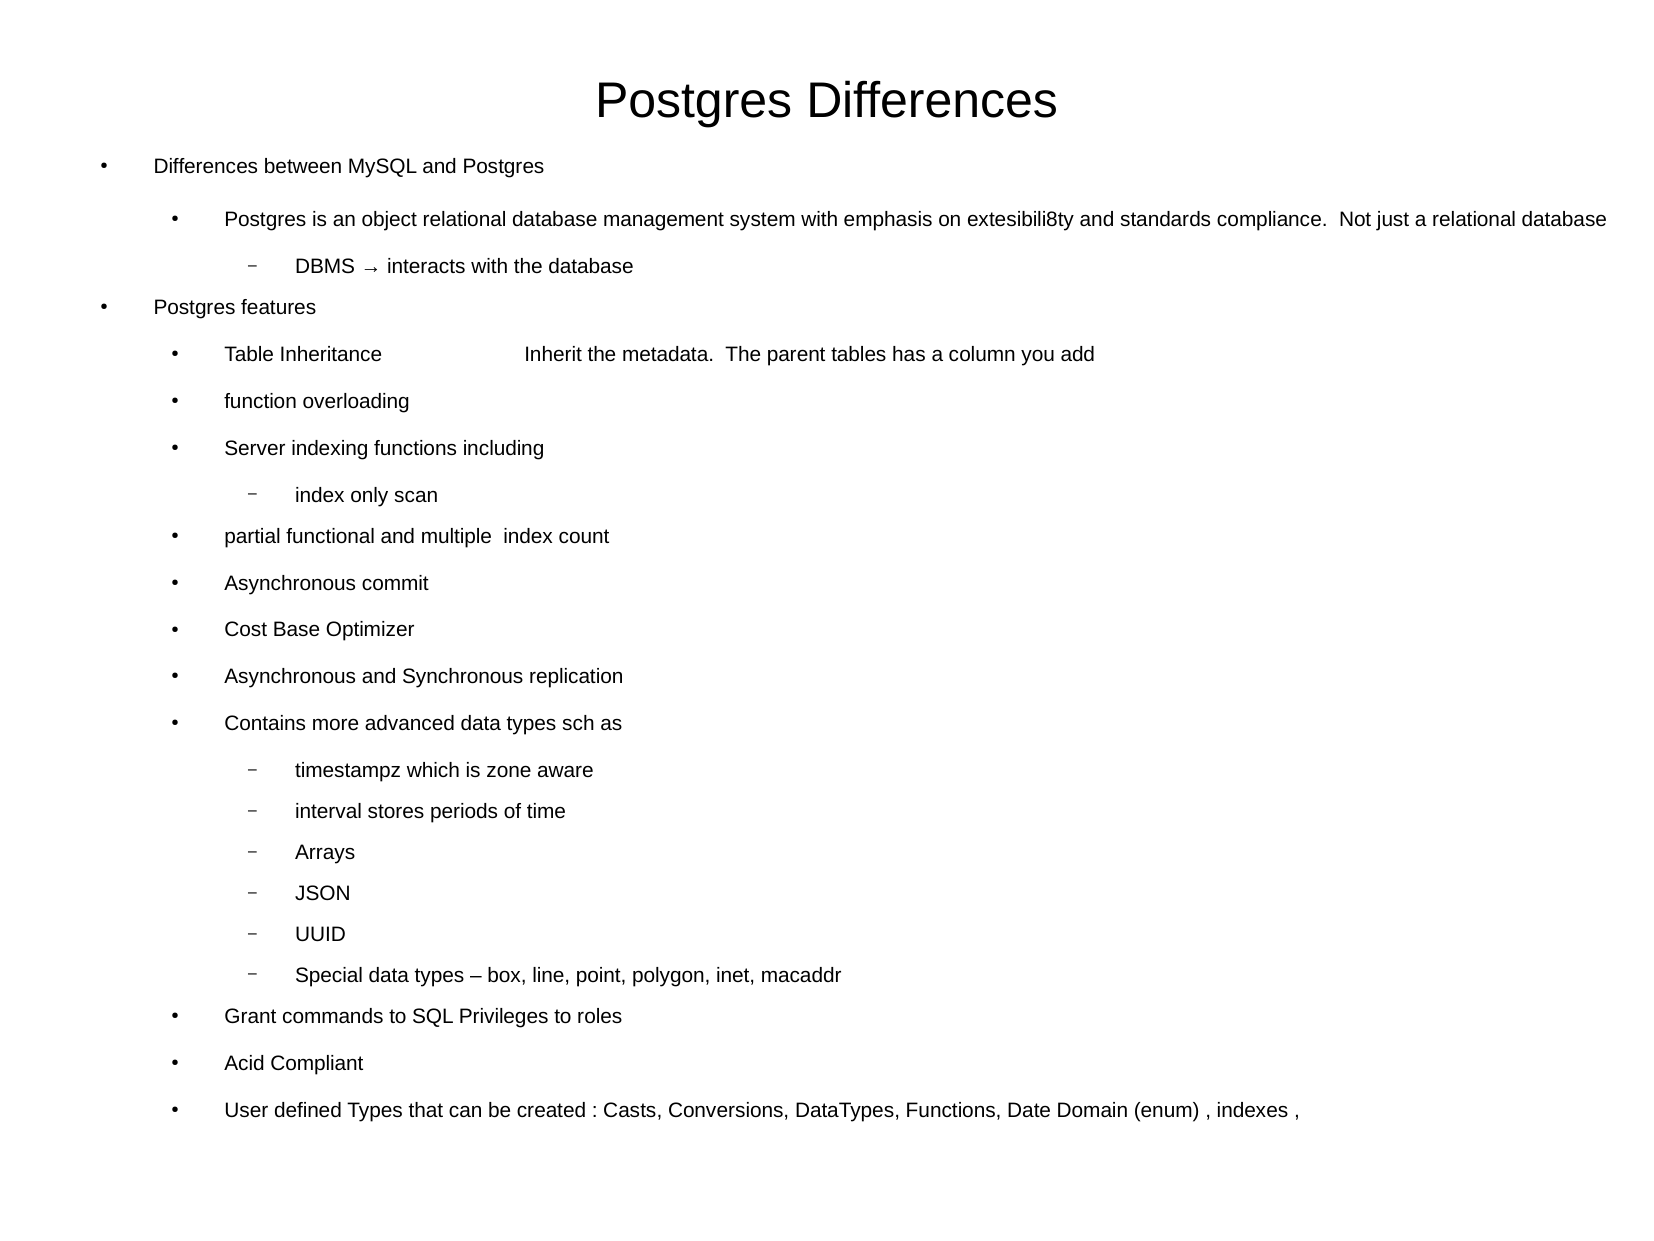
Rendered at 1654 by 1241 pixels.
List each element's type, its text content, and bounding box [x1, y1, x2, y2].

list Differences between MySQL and Postgres Postgres is an object relational database management system with emphasis on extesibili8ty and standards compliance. Not just a relational database DBMS → interacts with the database Postgres features Table Inheritance Inherit the metadata. The parent tables has a column you add function overloading Server indexing functions including index only scan partial functional and multiple index count Asynchronous commit Cost Base Optimizer Asynchronous and Synchronous replication Contains more advanced data types sch as timestampz which is zone aware interval stores periods of time Arrays JSON UUID Special data types – box, line, point, polygon, inet, macaddr Grant commands to SQL Privileges to roles Acid Compliant User defined Types that can be created : Casts, Conversions, DataTypes, Functions, Date Domain (enum) , indexes , [82, 155, 1621, 1201]
title Postgres Differences [82, 49, 1571, 151]
